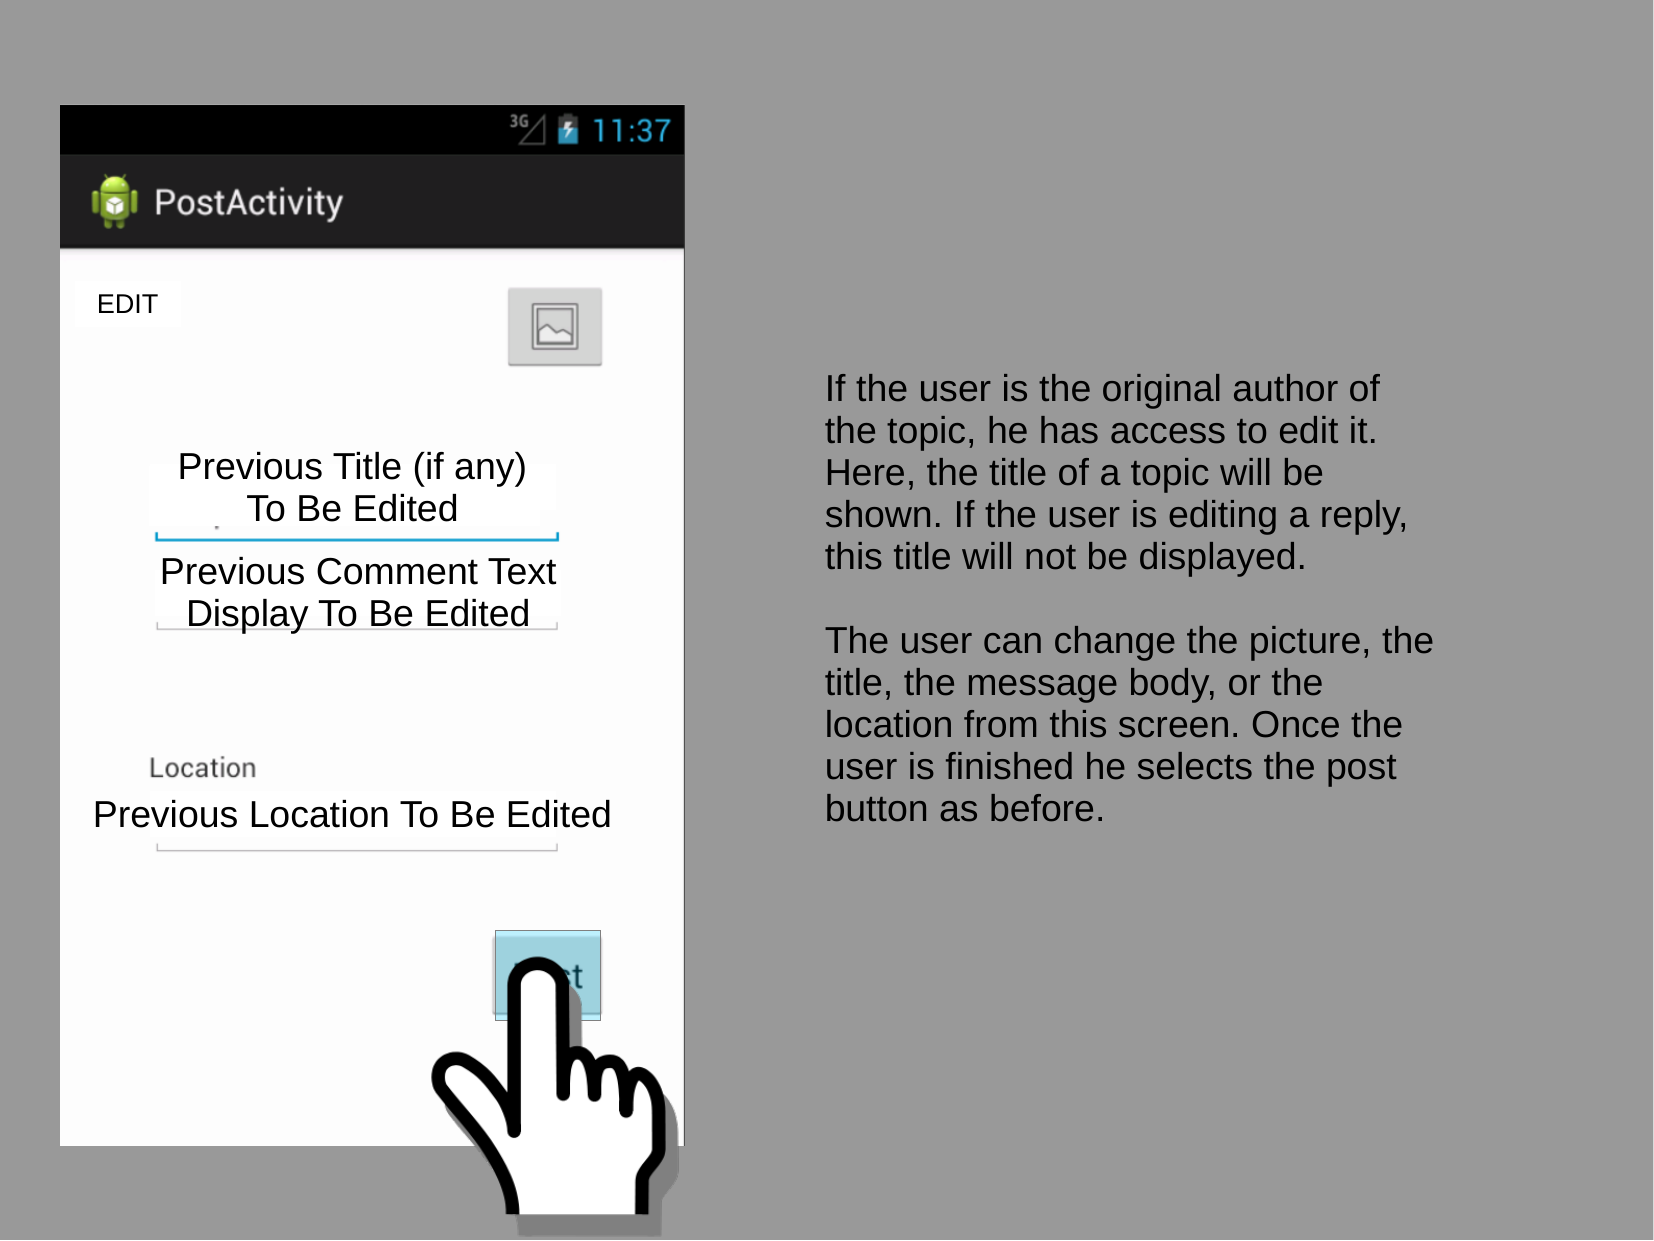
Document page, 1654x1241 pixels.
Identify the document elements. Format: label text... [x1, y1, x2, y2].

text_box If the user is the original author of the topic, he has access to edit it. Here, the title of a topic will be shown. If the user is editing a reply, this title will not be displayed. The user can change the picture, the title, the message body, or the location from this screen. Once the user is finished he selects the post button as before. [810, 360, 1456, 837]
text_box [270, 510, 281, 519]
text_box [382, 510, 392, 519]
text_box [442, 510, 452, 519]
text_box EDIT [75, 281, 181, 327]
text_box [495, 930, 601, 944]
text_box Previous Title (if any) To Be Edited [150, 464, 556, 510]
text_box [149, 465, 540, 526]
text_box [303, 510, 315, 518]
picture [60, 104, 691, 1241]
text_box Previous Location To Be Edited [150, 791, 556, 837]
text_box Previous Comment Text Display To Be Edited [155, 570, 561, 616]
